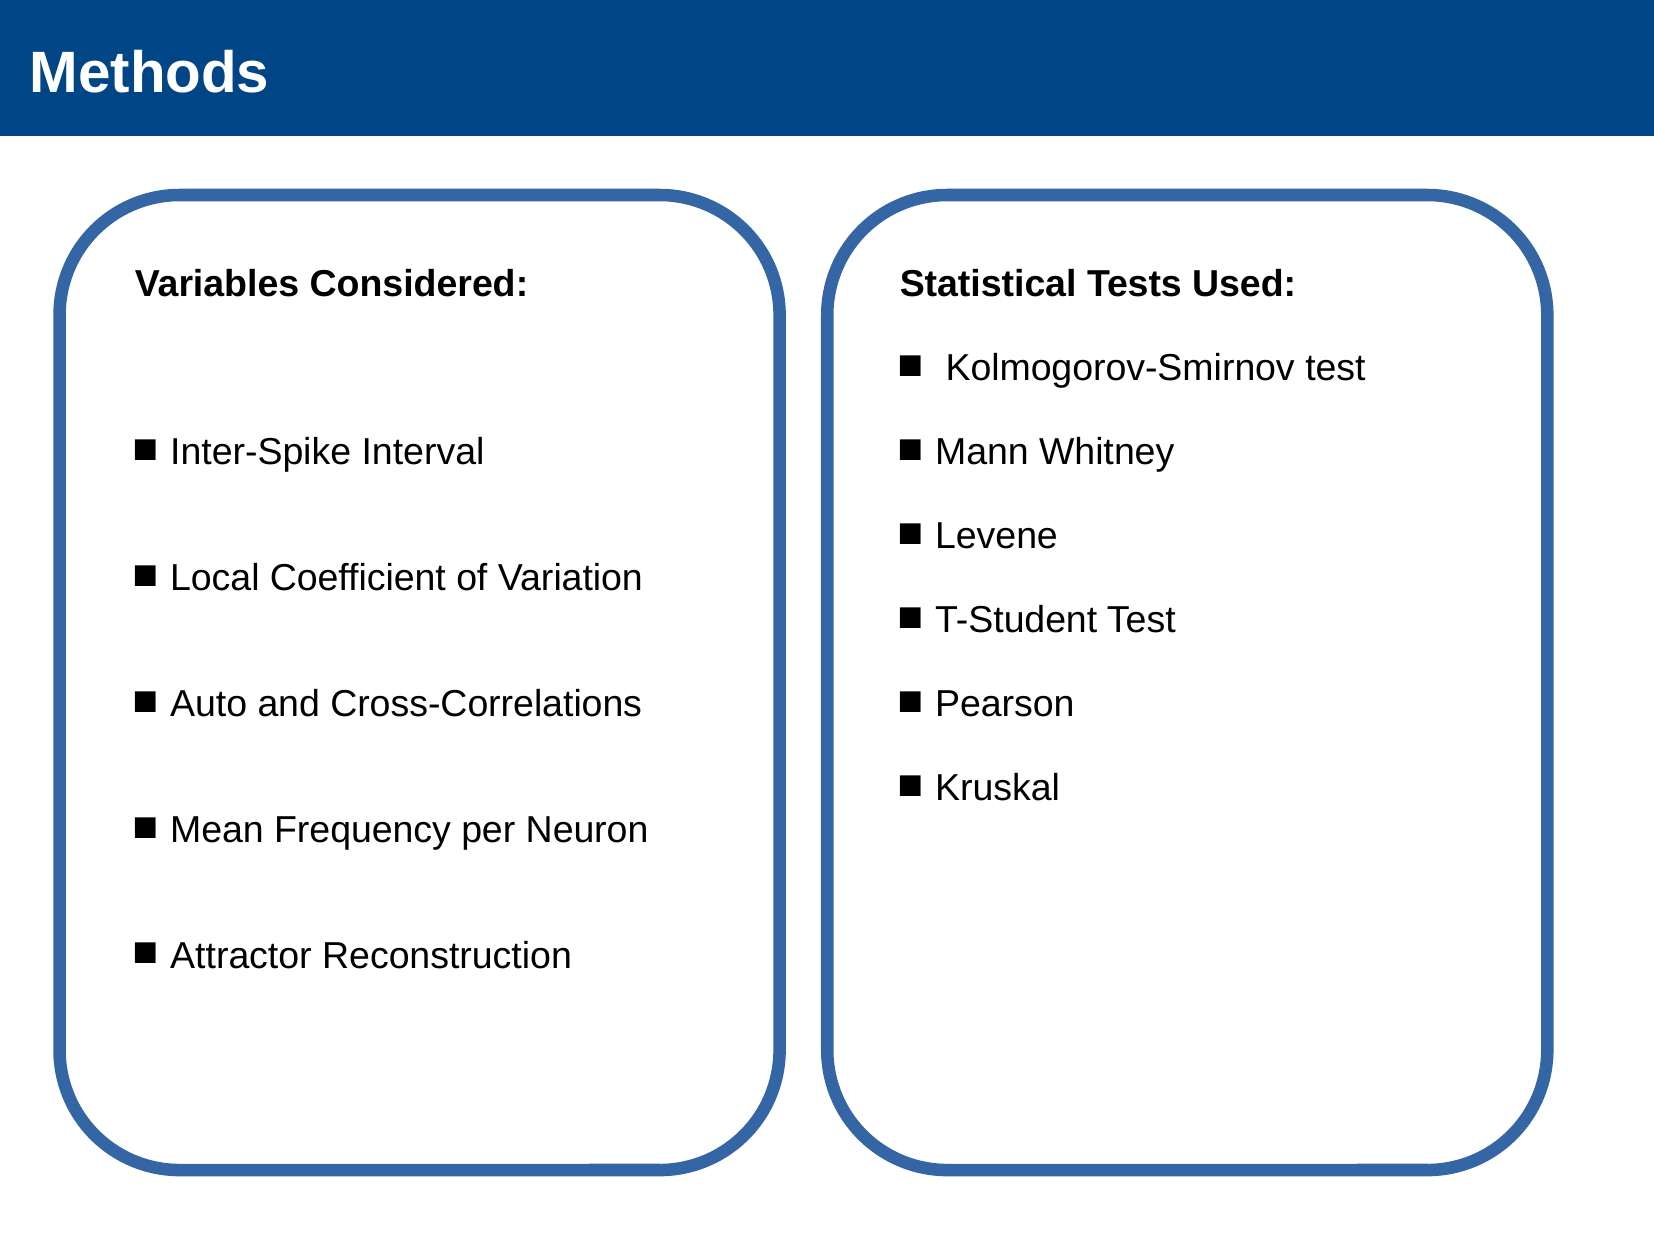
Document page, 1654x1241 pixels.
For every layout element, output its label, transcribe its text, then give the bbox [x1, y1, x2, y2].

text_box Variables Considered: Inter-Spike Interval Local Coefficient of Variation Auto and Cross-Correlations Mean Frequency per Neuron Attractor Reconstruction [120, 255, 721, 1018]
text_box Statistical Tests Used: Kolmogorov-Smirnov test Mann Whitney Levene T-Student Test Pearson Kruskal [885, 255, 1486, 837]
text_box Methods [15, 32, 1329, 113]
text_box [0, 0, 1654, 136]
